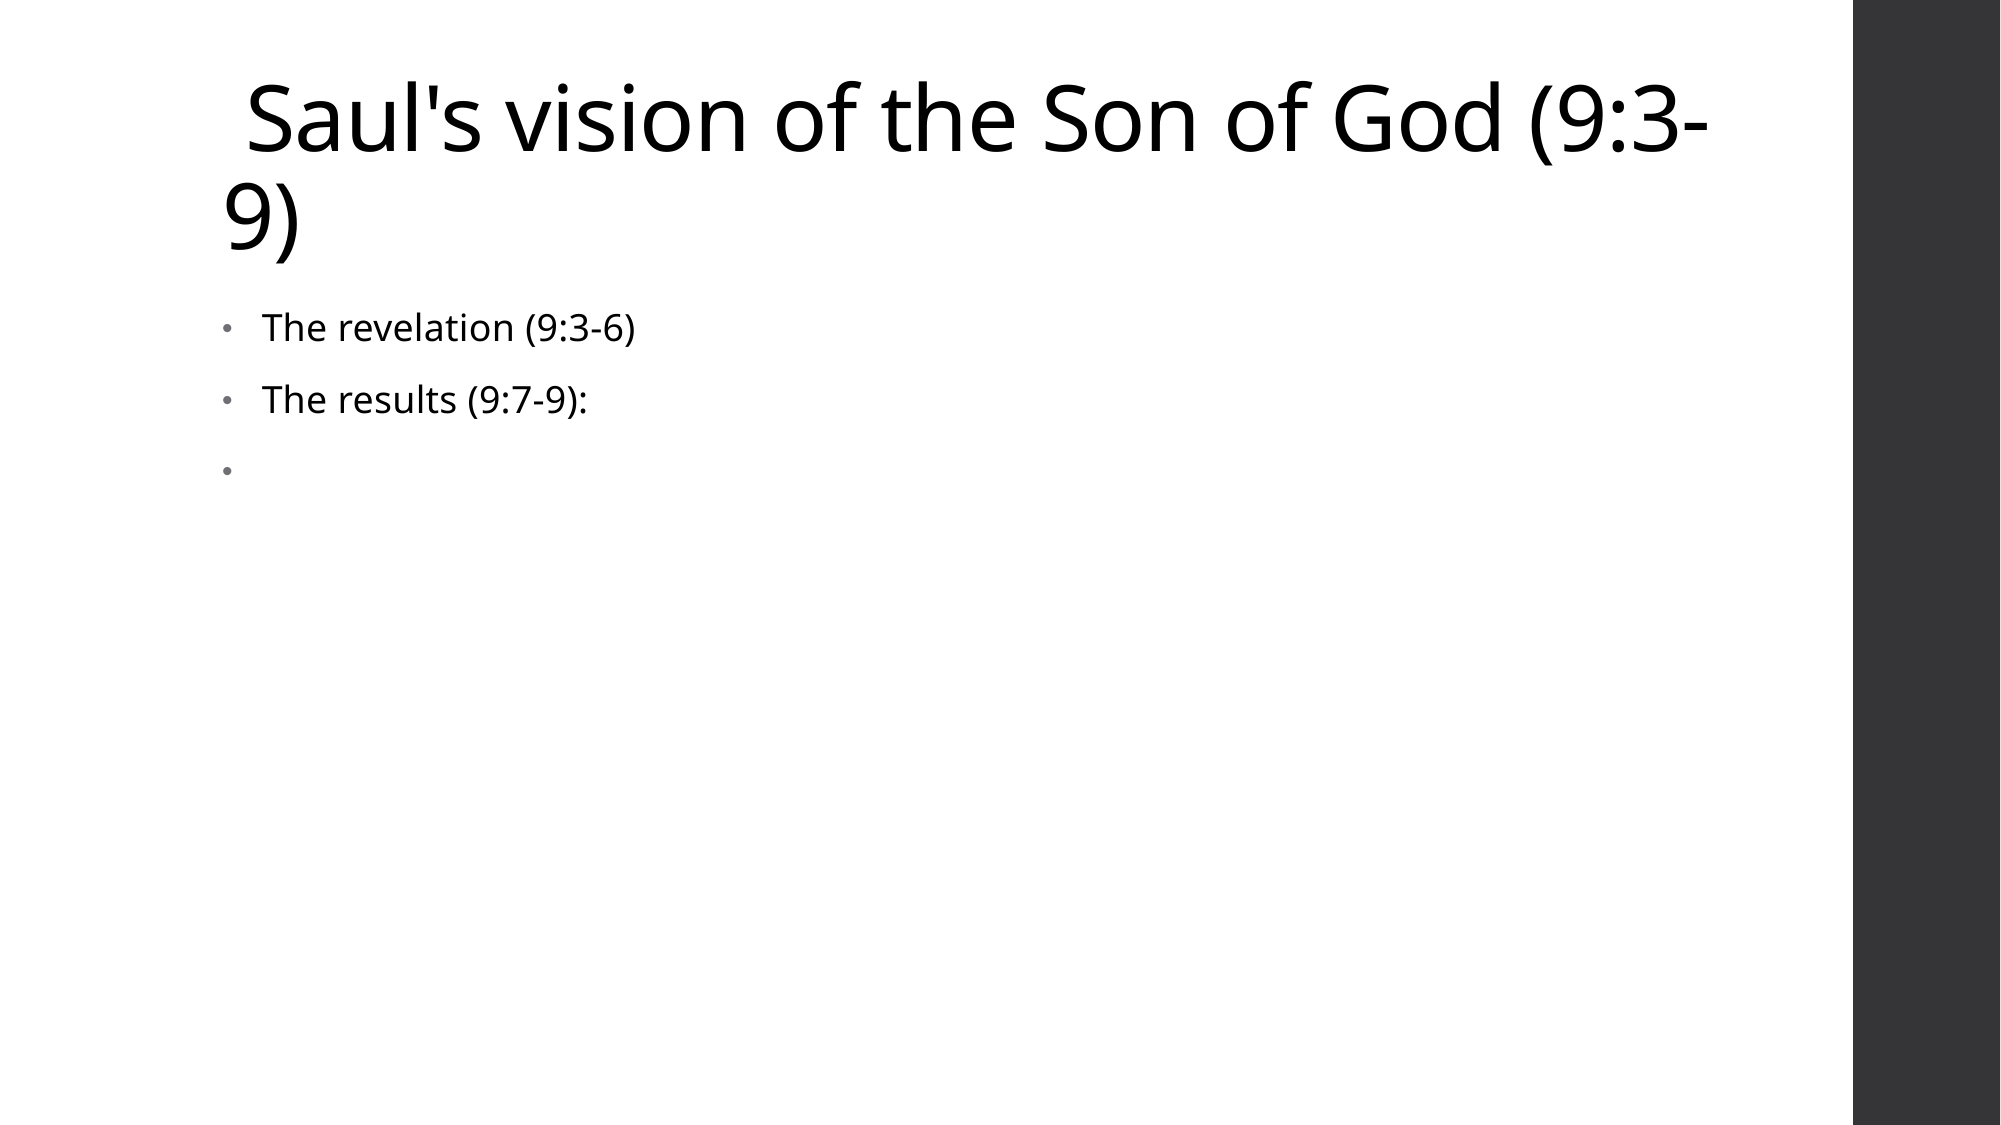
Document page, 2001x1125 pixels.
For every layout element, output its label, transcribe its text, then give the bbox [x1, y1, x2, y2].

list The revelation (9:3-6) The results (9:7-9): [206, 299, 1617, 1014]
title Saul's vision of the Son of God (9:3-9) [206, 60, 1797, 278]
